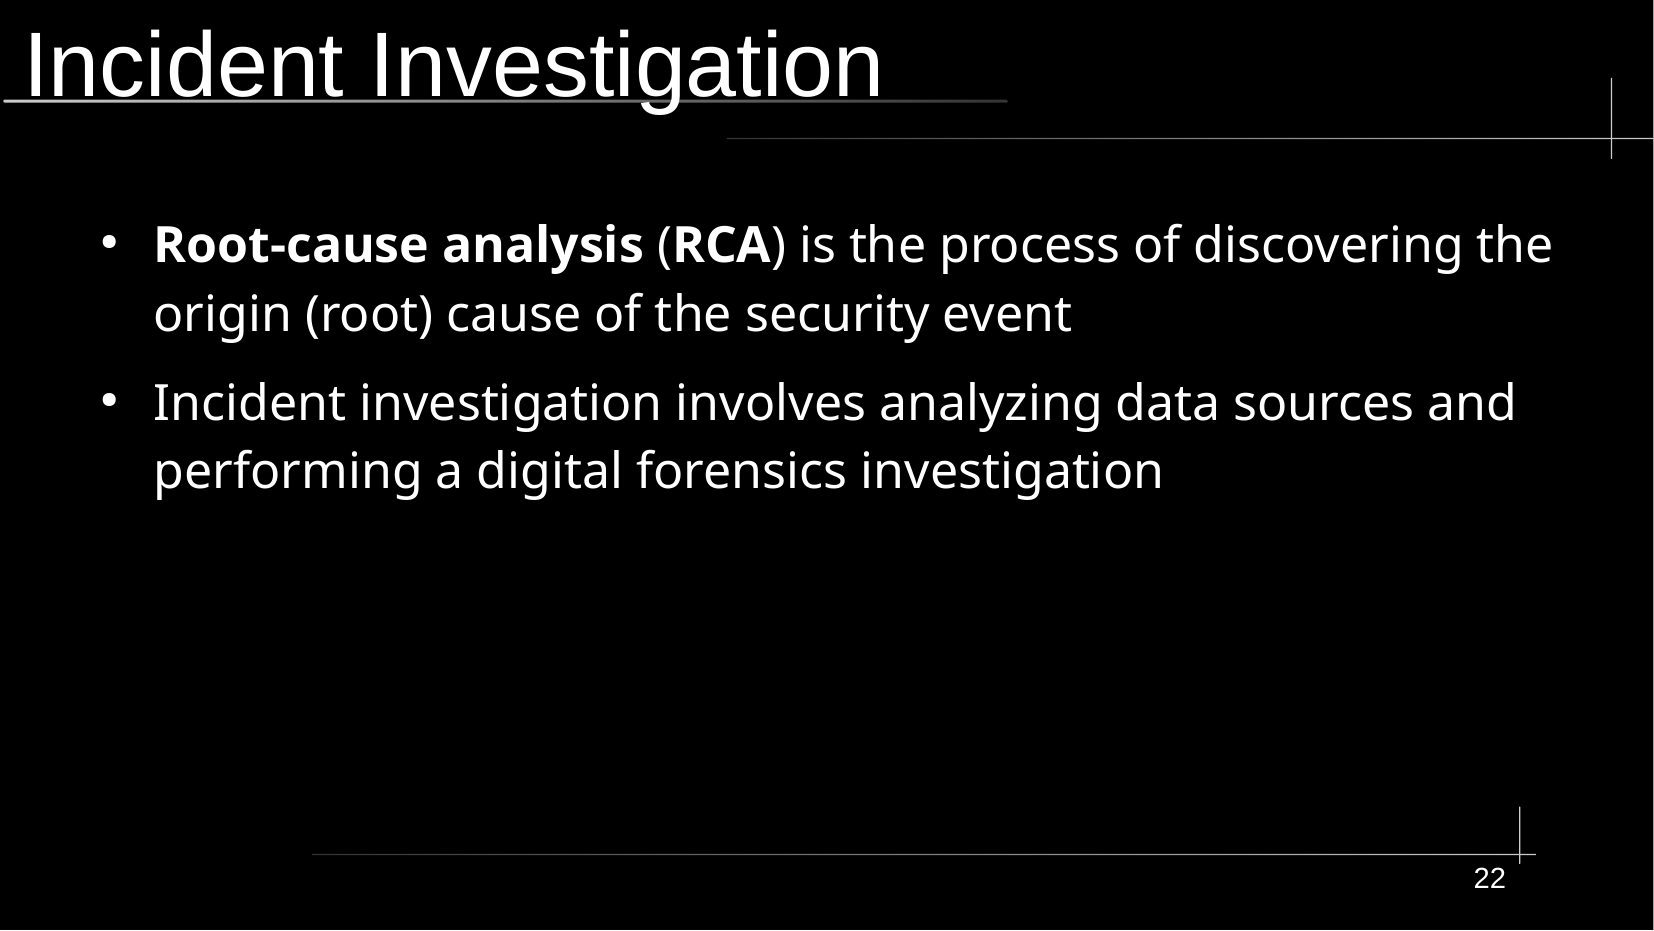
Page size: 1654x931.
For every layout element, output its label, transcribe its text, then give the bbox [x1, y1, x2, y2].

title Incident Investigation [23, 11, 1589, 119]
list Root-cause analysis (RCA) is the process of discovering the origin (root) cause of the security event Incident investigation involves analyzing data sources and performing a digital forensics investigation [82, 209, 1571, 749]
